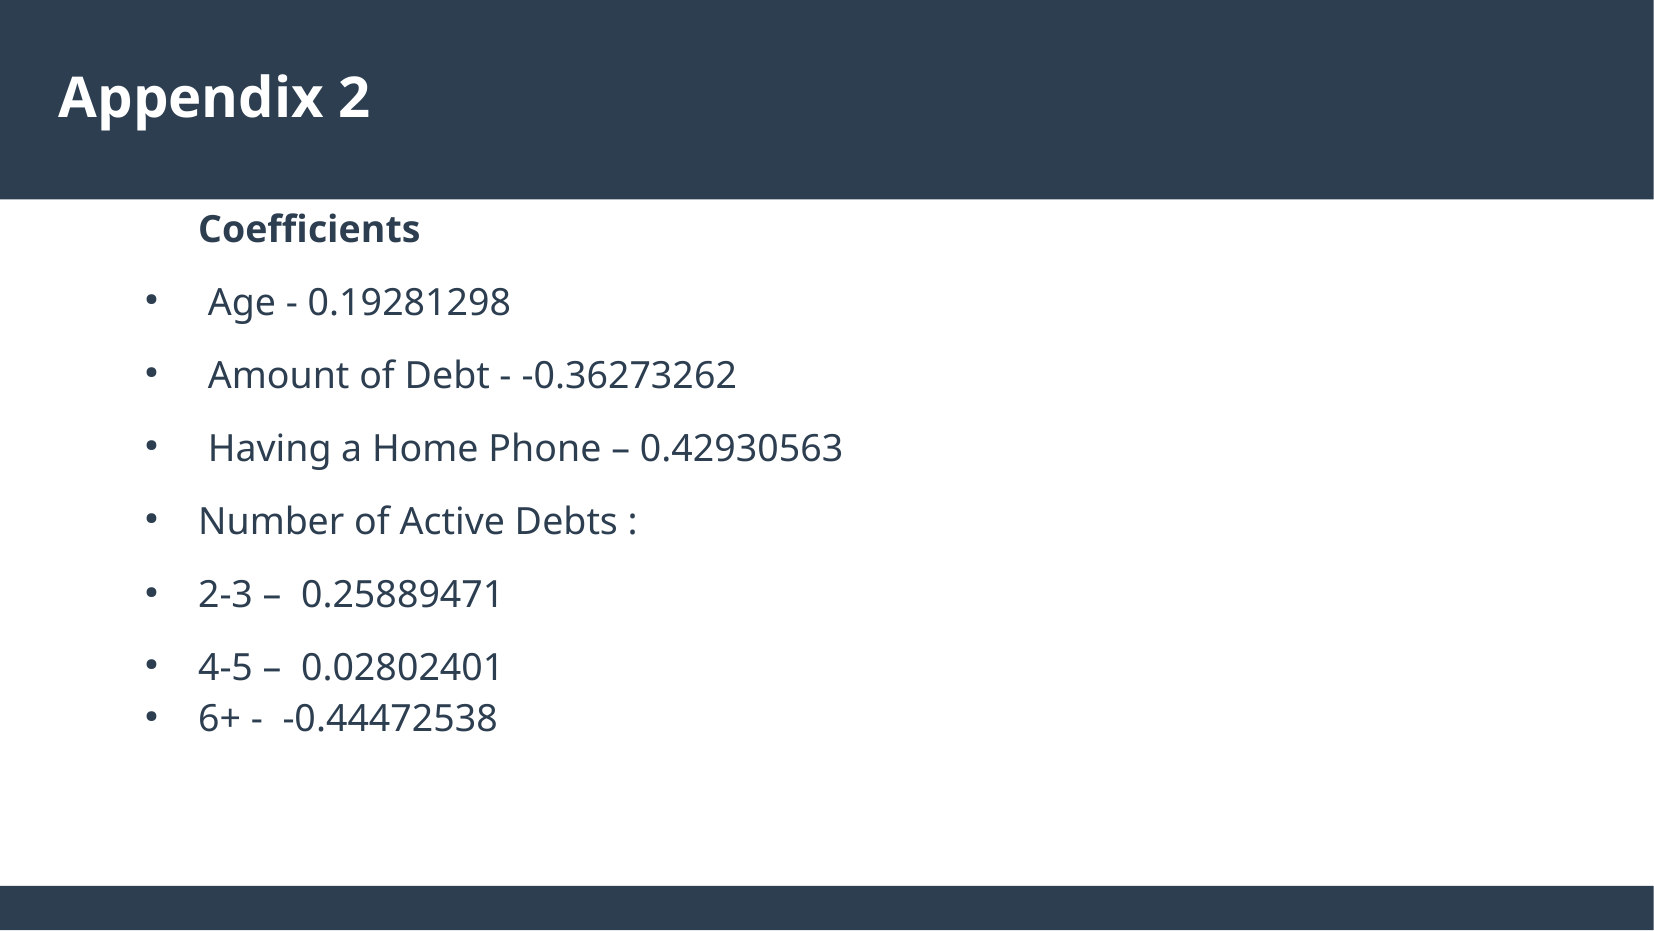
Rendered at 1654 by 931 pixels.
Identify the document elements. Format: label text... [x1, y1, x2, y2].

title Appendix 2 [59, 37, 1595, 155]
text_box Coefficients Age - 0.19281298 Amount of Debt - -0.36273262 Having a Home Phone – 0.42930563 Number of Active Debts : 2-3 – 0.25889471 4-5 – 0.02802401 6+ - -0.44472538 [112, 225, 976, 721]
